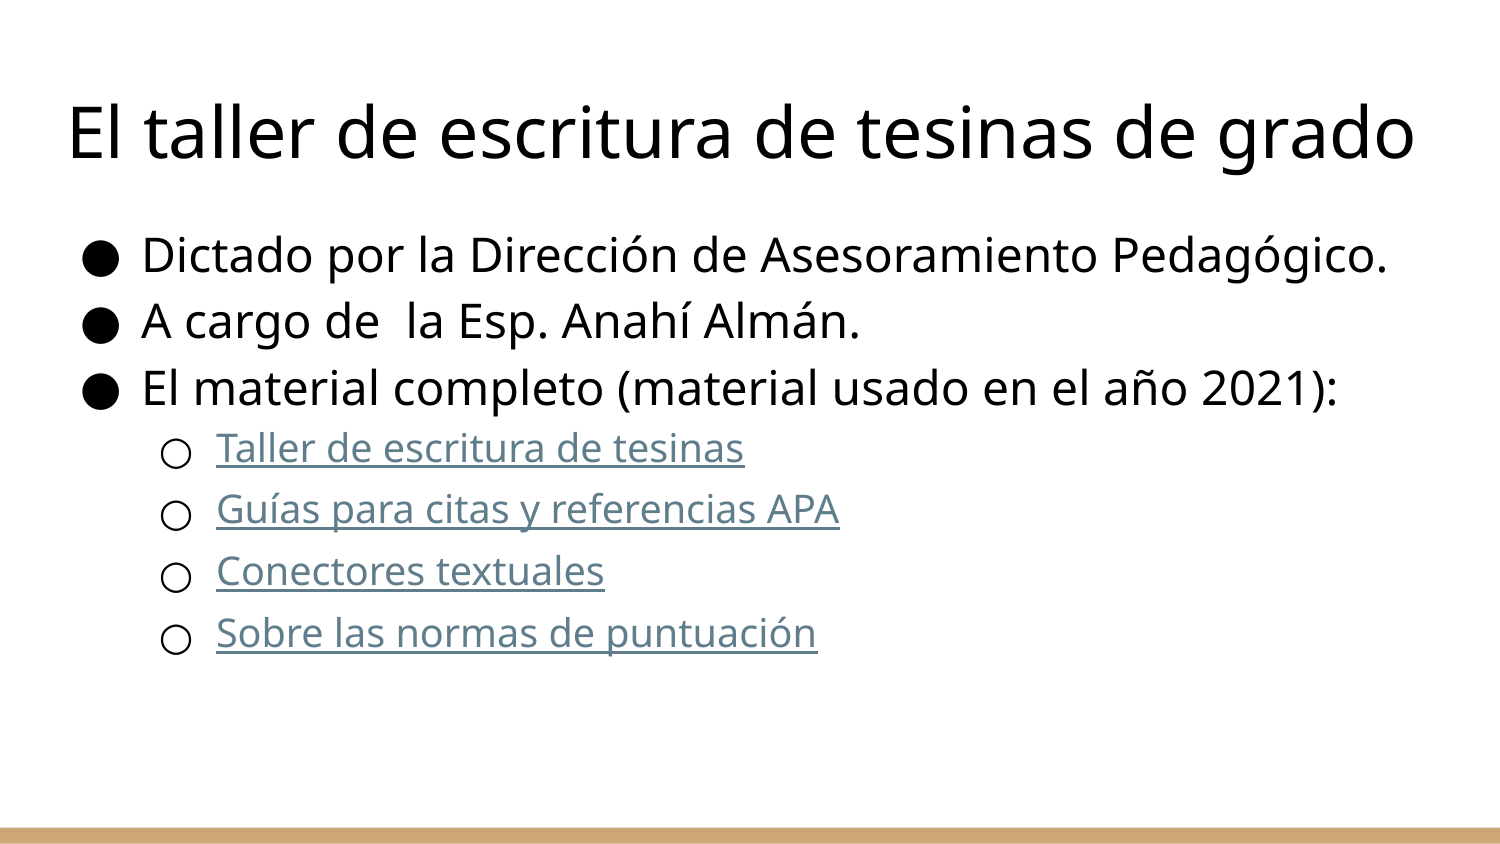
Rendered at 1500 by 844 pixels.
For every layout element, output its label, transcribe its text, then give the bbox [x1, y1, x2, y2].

title El taller de escritura de tesinas de grado [51, 51, 1449, 189]
list Dictado por la Dirección de Asesoramiento Pedagógico. A cargo de la Esp. Anahí Almán. El material completo (material usado en el año 2021): Taller de escritura de tesinas Guías para citas y referencias APA Conectores textuales Sobre las normas de puntuación [51, 200, 1449, 752]
